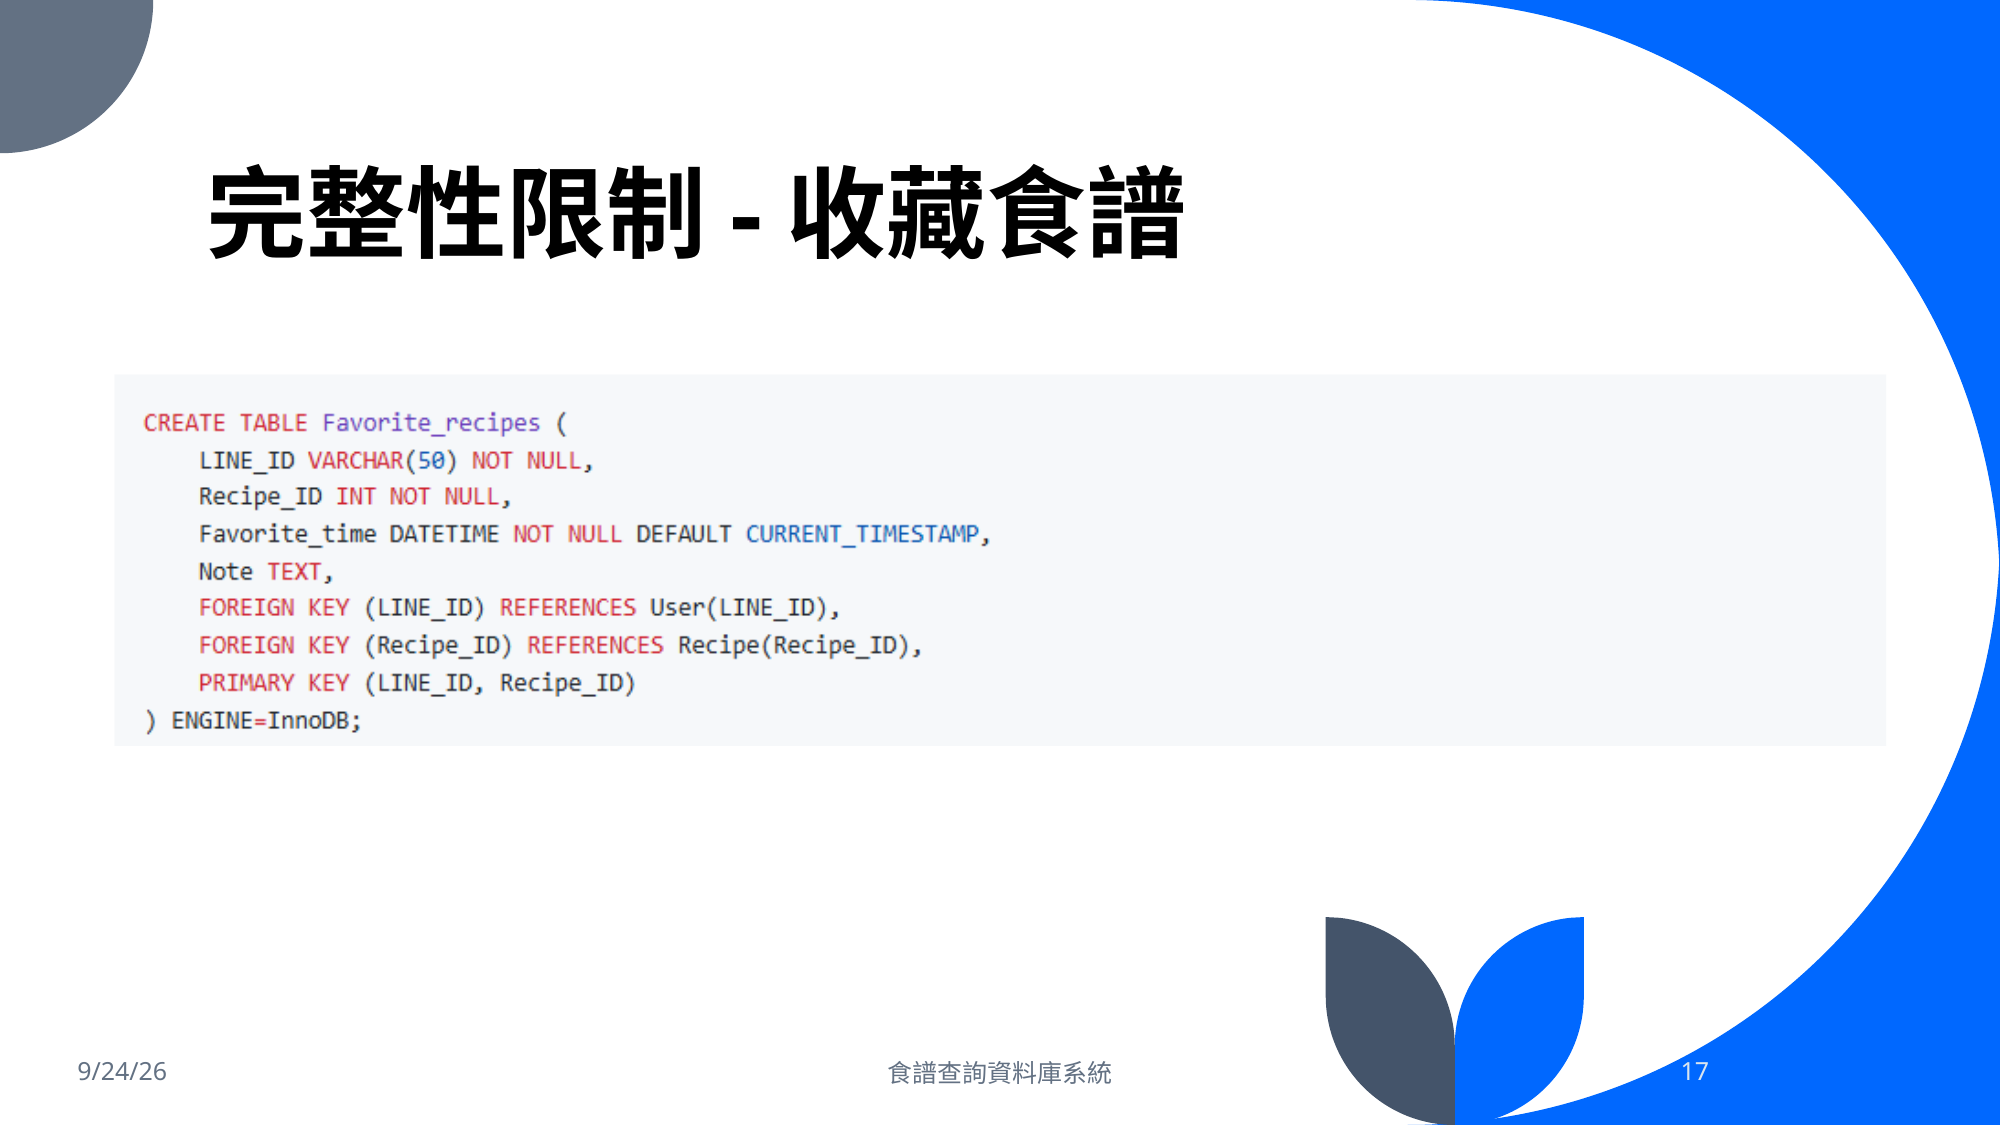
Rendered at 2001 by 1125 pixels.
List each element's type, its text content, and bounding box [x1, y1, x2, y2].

title 完整性限制-收藏食譜 [191, 62, 1796, 280]
footer 食譜查詢資料庫系統 [662, 1042, 1338, 1103]
slide_number 17 [1665, 1042, 1938, 1103]
picture [113, 373, 1887, 752]
slide_number 6/10/2025 [62, 1042, 513, 1103]
